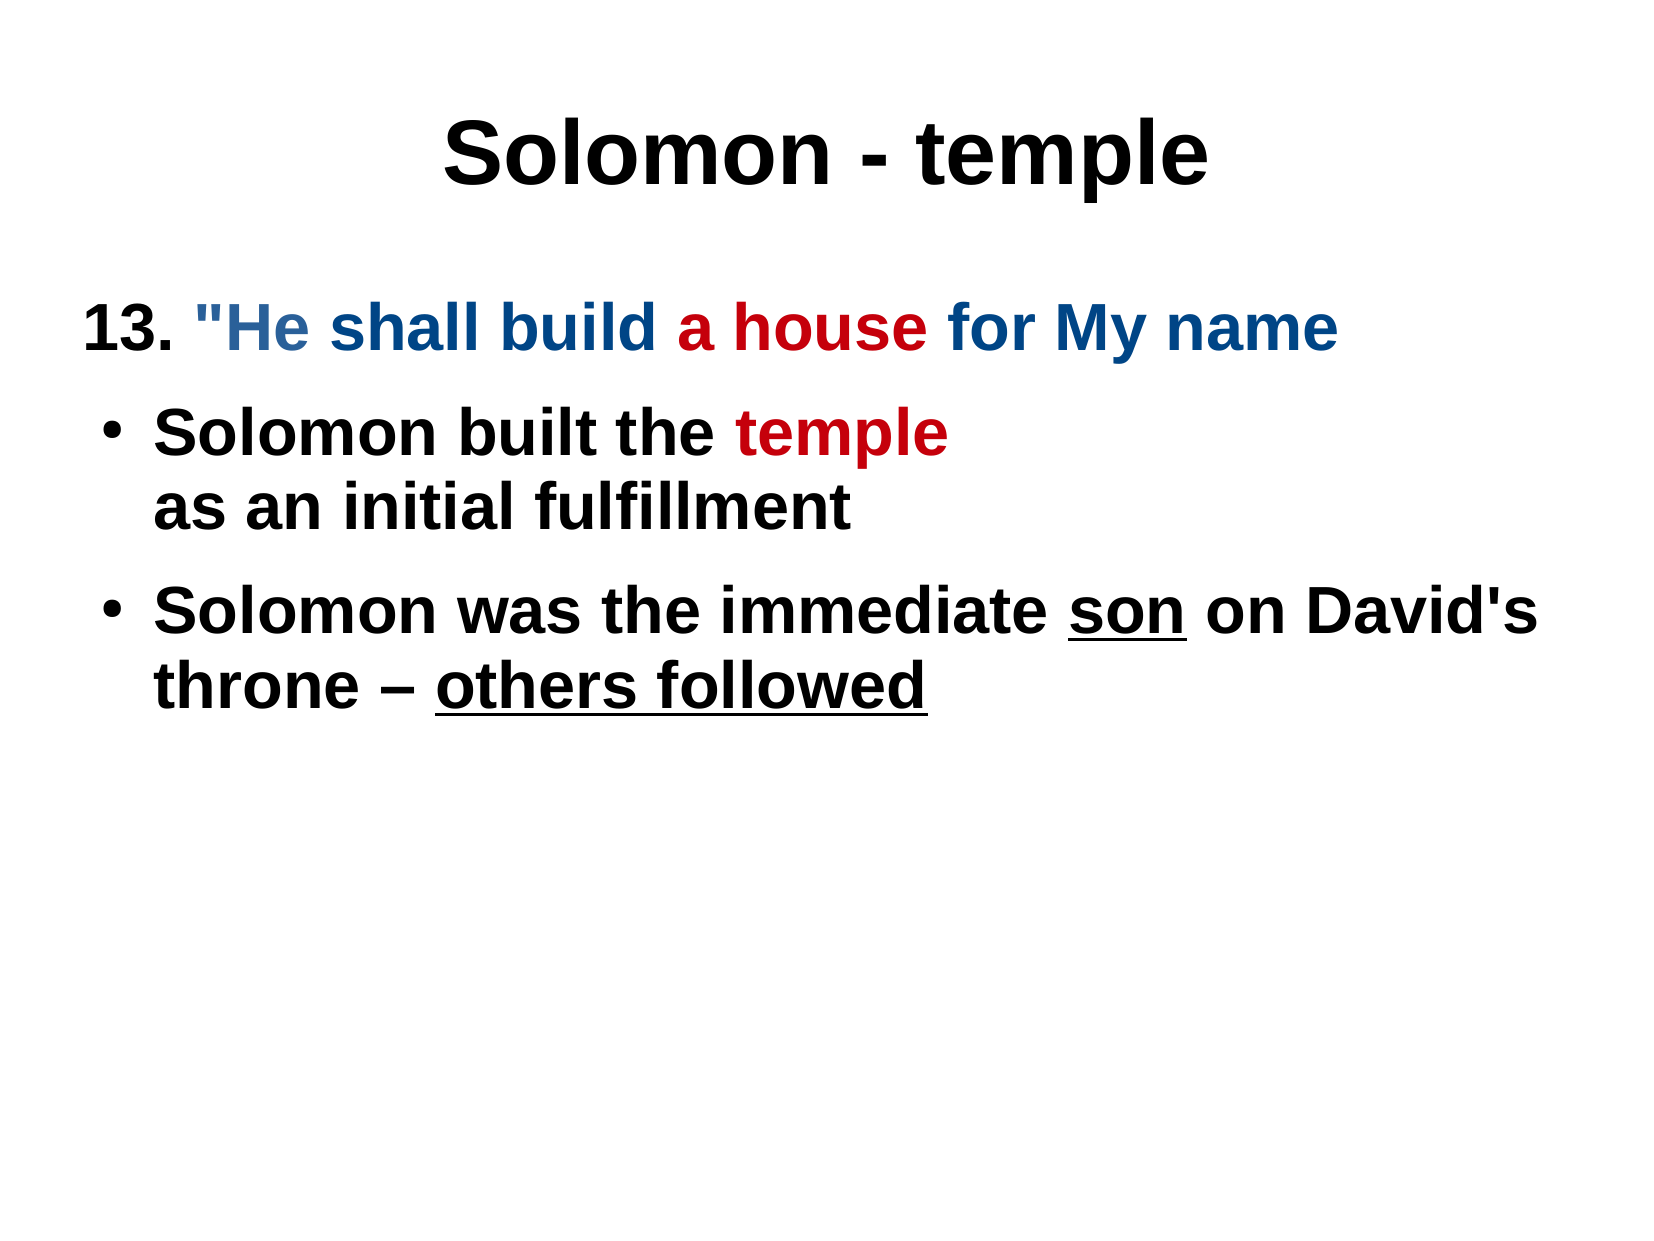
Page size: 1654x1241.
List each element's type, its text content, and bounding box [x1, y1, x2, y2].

list 13. "He shall build a house for My name Solomon built the temple as an initial fulfillment Solomon was the immediate son on David's throne – others followed [82, 290, 1571, 1109]
title Solomon - temple [82, 49, 1571, 257]
